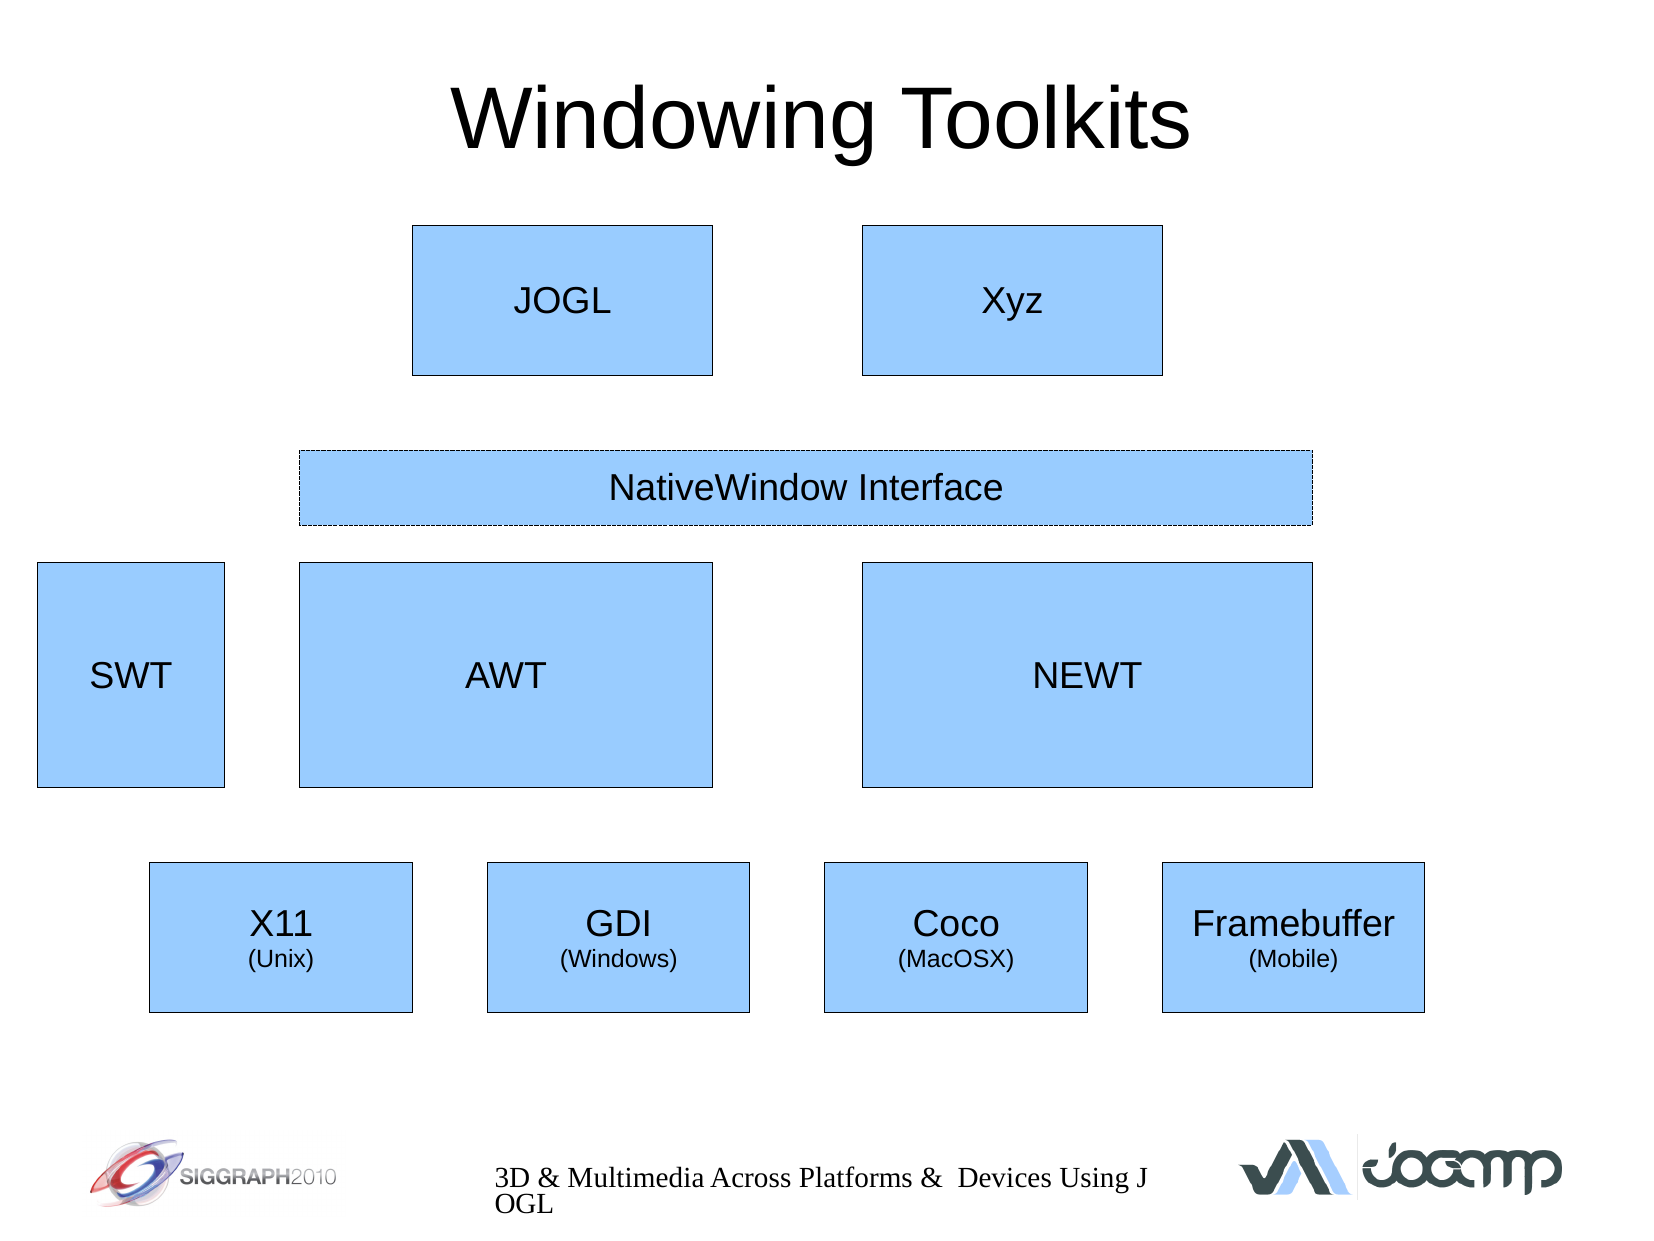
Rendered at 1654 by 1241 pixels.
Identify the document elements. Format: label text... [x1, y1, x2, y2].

text_box NativeWindow Interface [299, 450, 1313, 526]
text_box JOGL [412, 225, 713, 376]
text_box Framebuffer (Mobile) [1162, 862, 1425, 1013]
title Windowing Toolkits [68, 56, 1576, 181]
text_box Xyz [862, 225, 1163, 376]
text_box AWT [299, 562, 713, 788]
text_box NEWT [862, 562, 1313, 788]
picture [1237, 1134, 1562, 1200]
picture [82, 1130, 346, 1217]
text_box SWT [37, 562, 225, 788]
text_box Coco (MacOSX) [824, 862, 1088, 1013]
text_box GDI (Windows) [487, 862, 750, 1013]
text_box X11 (Unix) [149, 862, 413, 1013]
